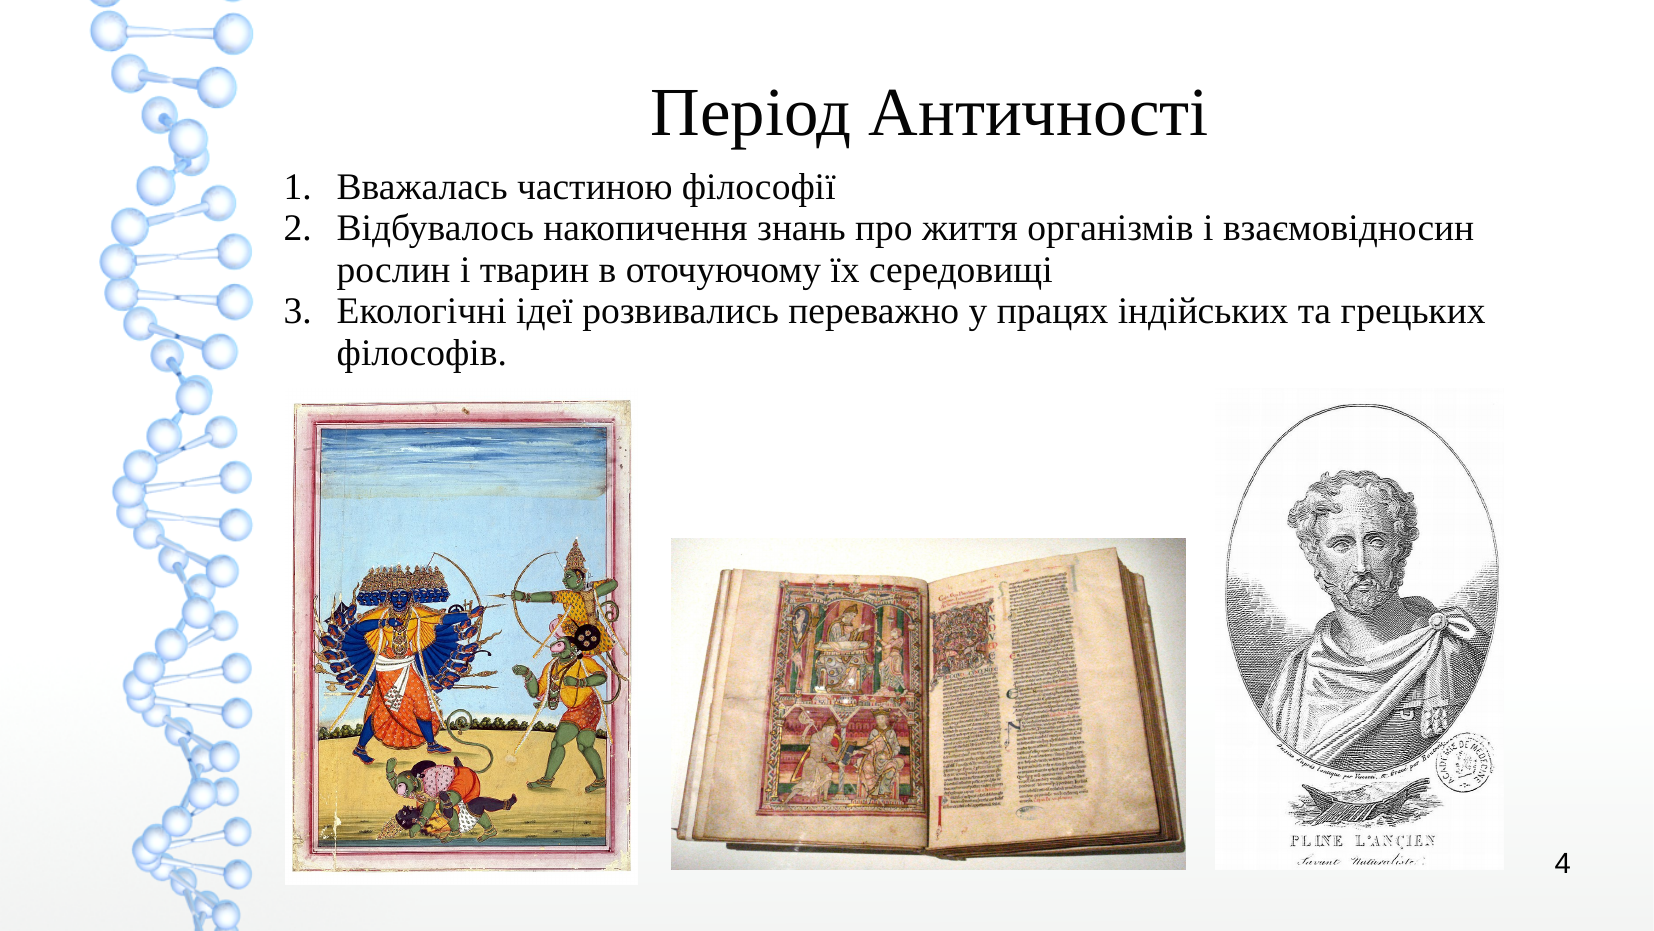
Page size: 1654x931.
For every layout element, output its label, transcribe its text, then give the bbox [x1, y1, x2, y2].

picture [0, 0, 1654, 931]
title Період Античності [265, 35, 1595, 165]
list Вважалась частиною філософії Відбувалось накопичення знань про життя організмів і взаємовідносин рослин і тварин в оточуючому їх середовищі Екологічні ідеї розвивались переважно у працях індійських та грецьких філософів. [265, 165, 1595, 451]
